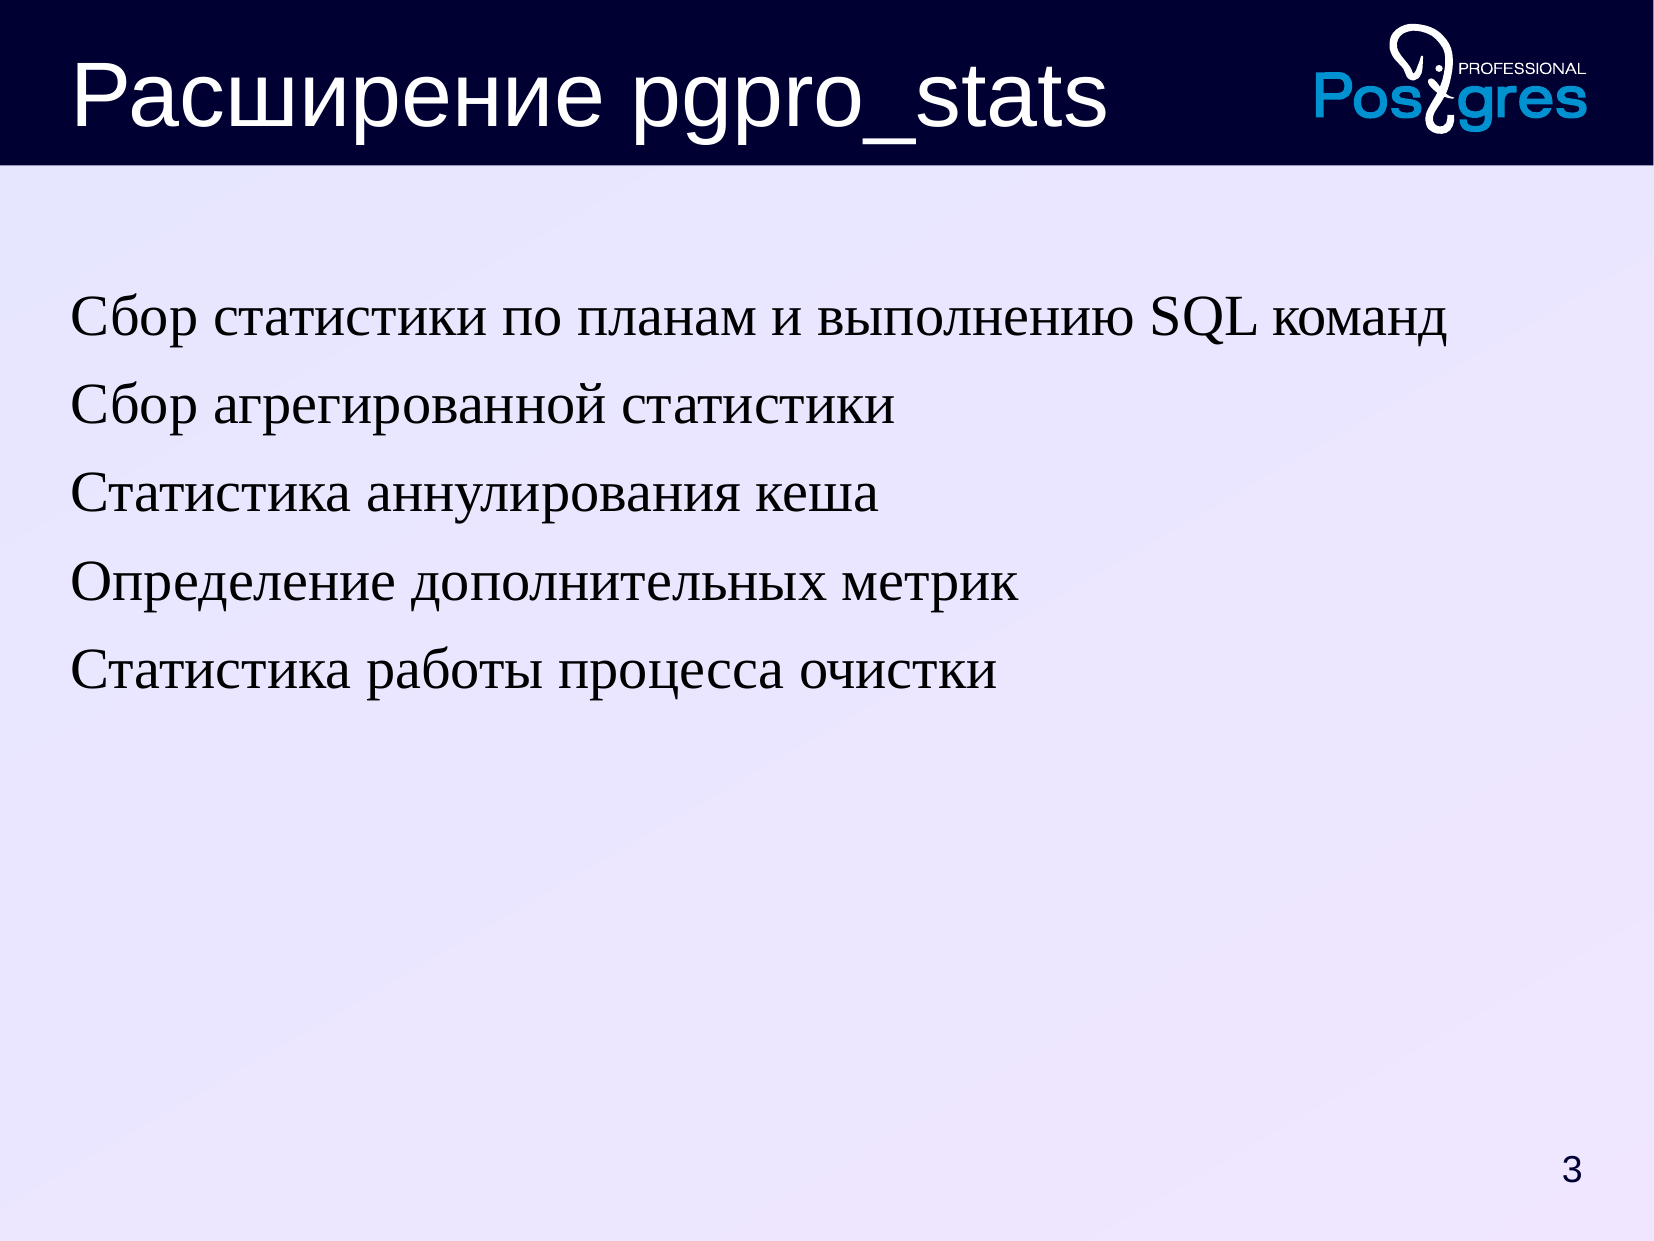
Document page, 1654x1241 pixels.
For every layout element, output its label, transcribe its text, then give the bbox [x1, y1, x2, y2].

list Сбор статистики по планам и выполнению SQL команд Сбор агрегированной статистики Статистика аннулирования кеша Определение дополнительных метрик Статистика работы процесса очистки [70, 283, 1559, 1003]
title Расширение pgpro_stats [70, 43, 1276, 147]
